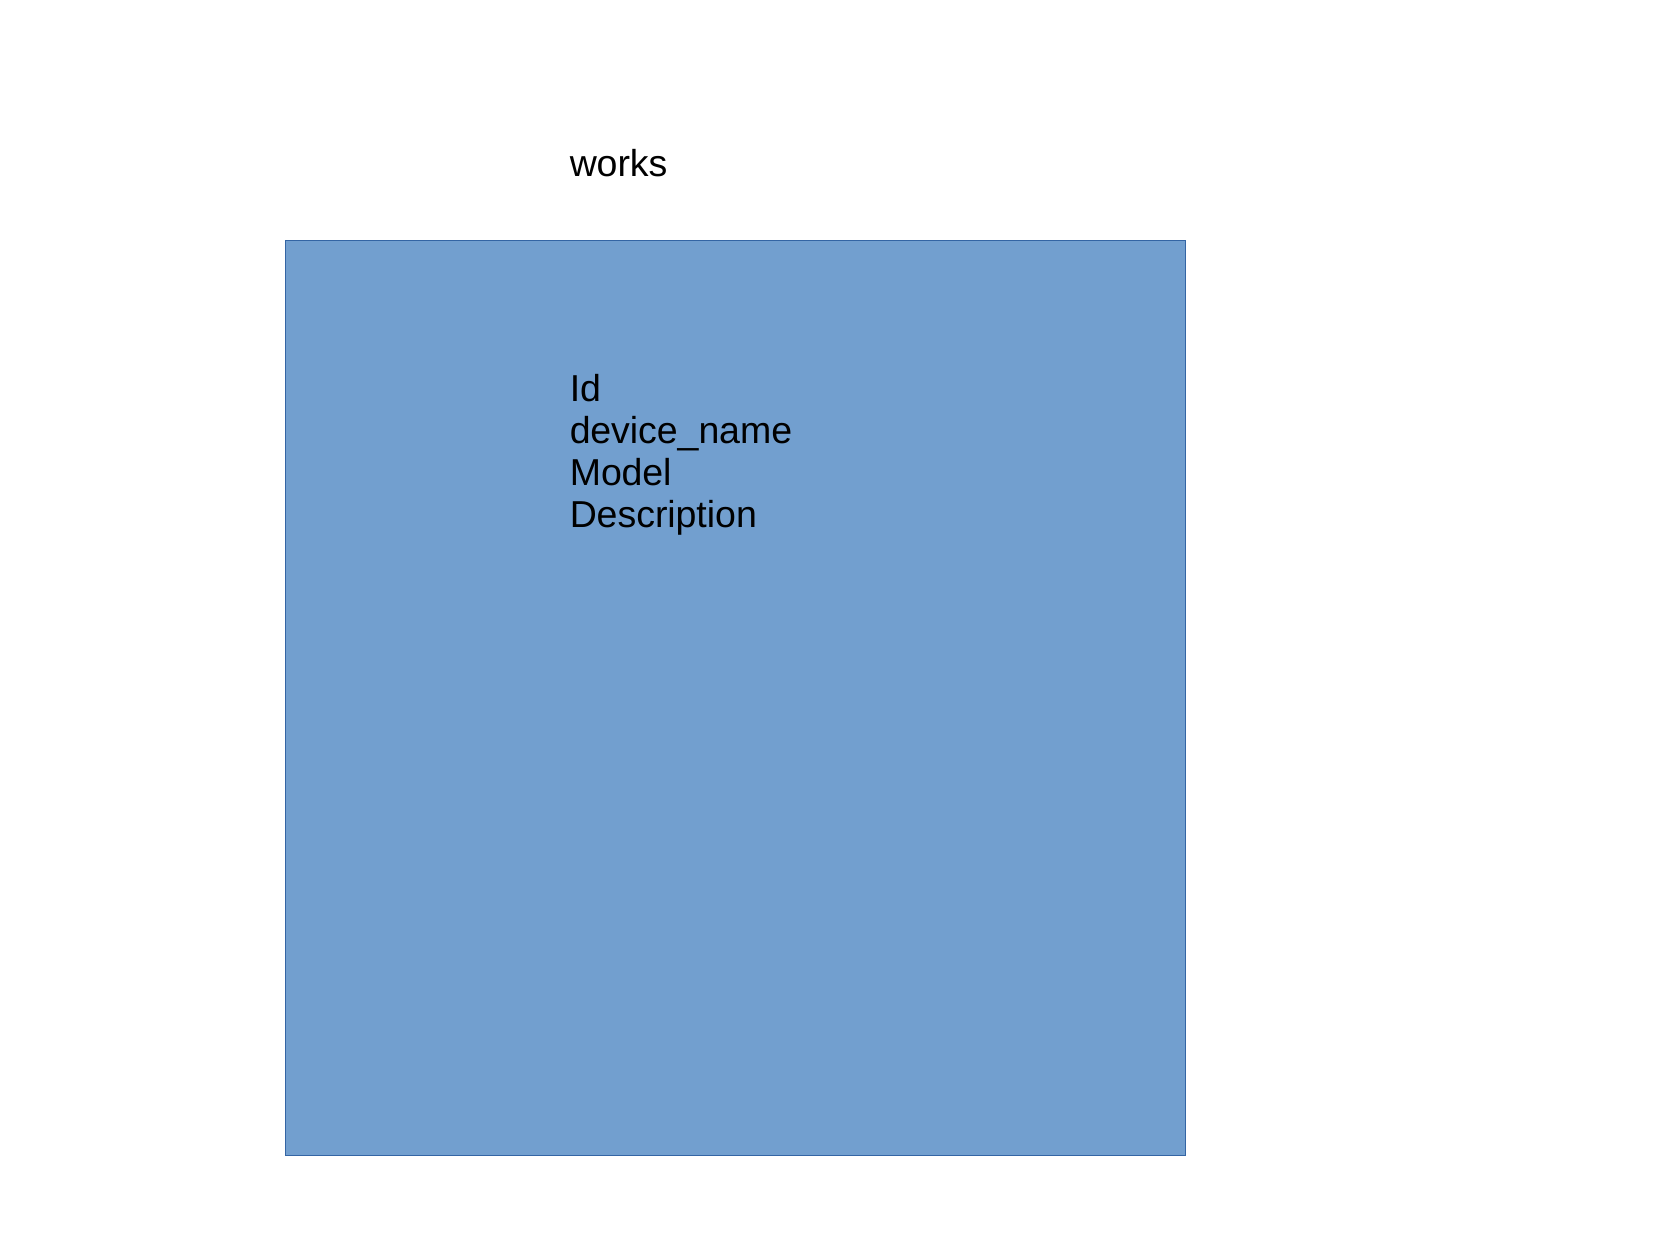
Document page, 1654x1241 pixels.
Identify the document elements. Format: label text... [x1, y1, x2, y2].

text_box [285, 240, 1186, 1156]
text_box works [555, 135, 683, 192]
text_box Id device_name Model Description [555, 360, 807, 585]
